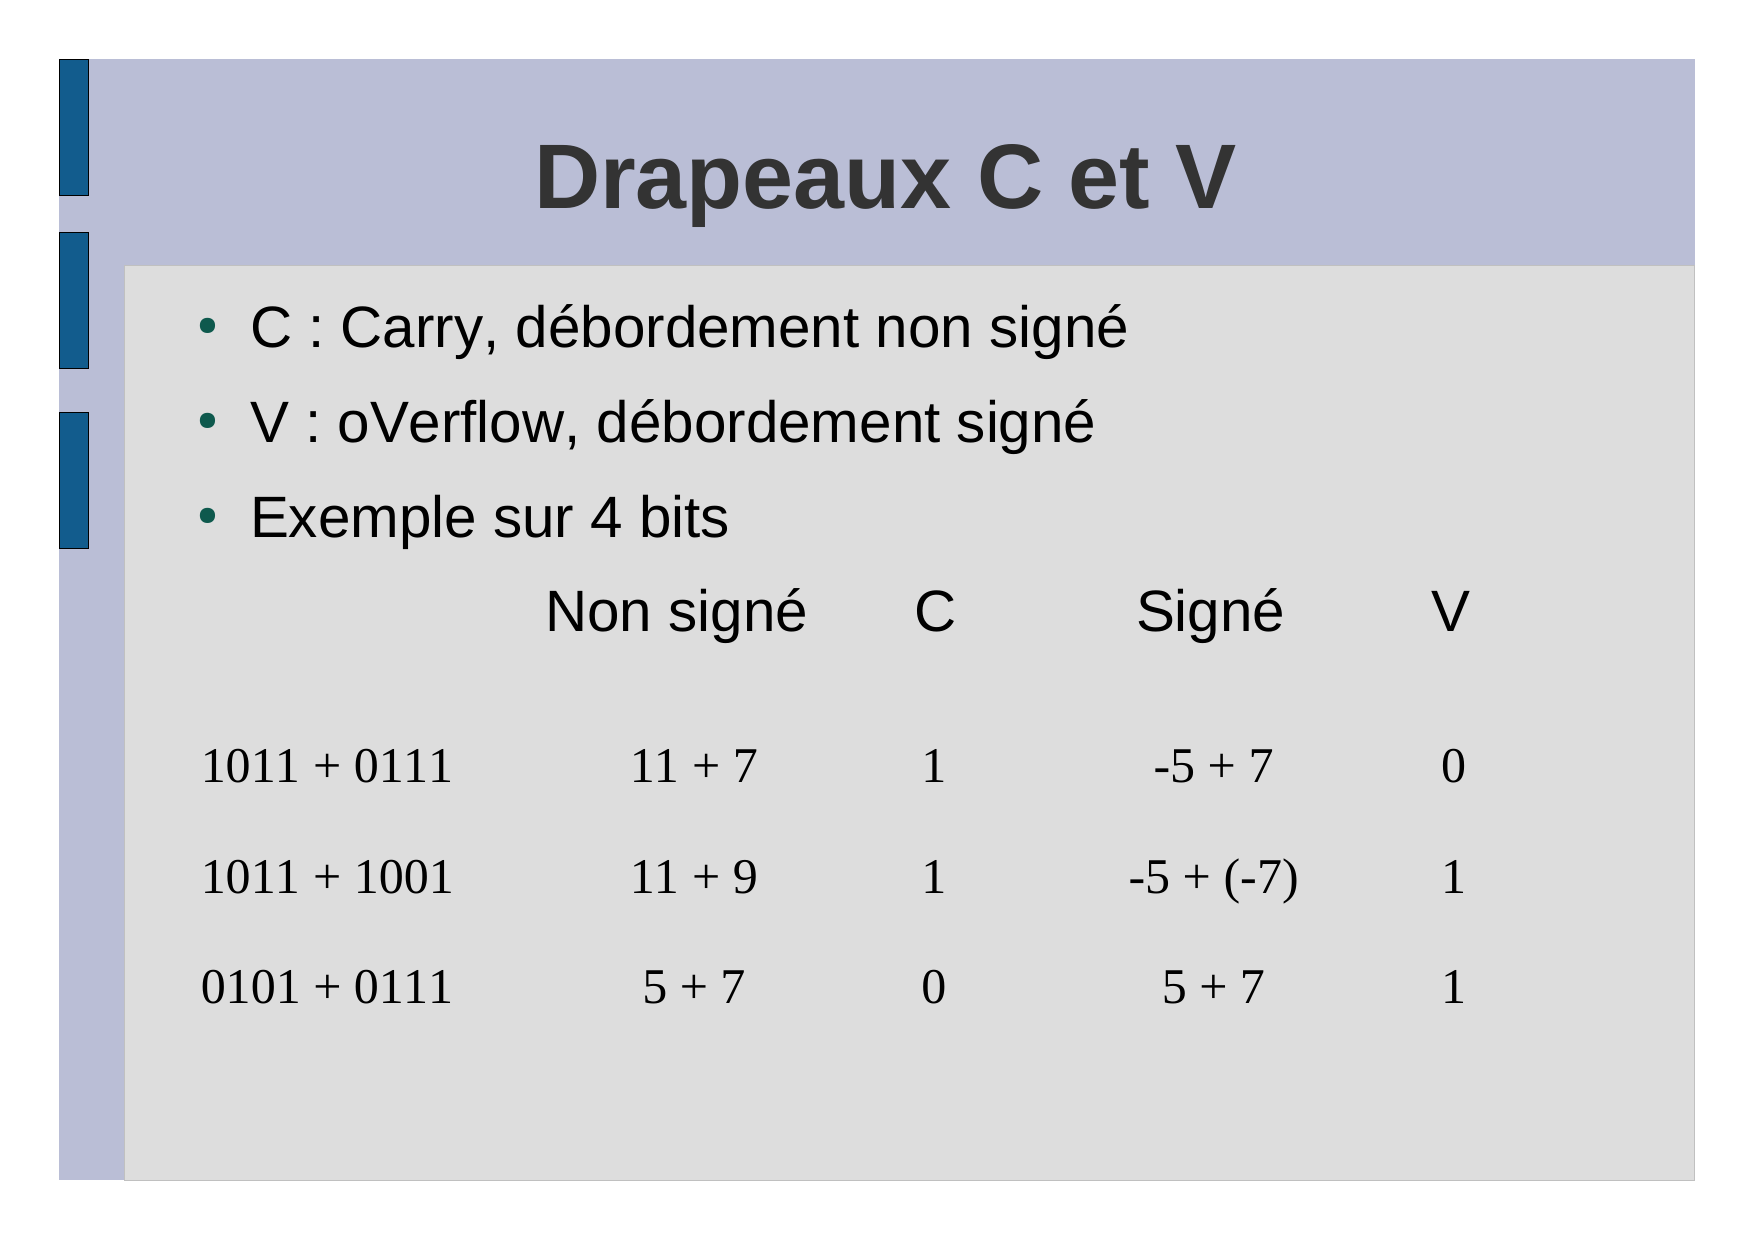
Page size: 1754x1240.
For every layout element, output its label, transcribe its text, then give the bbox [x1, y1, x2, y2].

text_box 1011 + 0111 1011 + 1001 0101 + 0111 [200, 738, 467, 1015]
text_box 1 1 0 [921, 738, 975, 1015]
text_box -5 + 7 -5 + (-7) 5 + 7 [1110, 738, 1317, 1015]
title Drapeaux C et V [118, 88, 1654, 266]
list C : Carry, débordement non signé V : oVerflow, débordement signé Exemple sur 4 bits Non signé C Signé V [179, 295, 1577, 710]
text_box 11 + 7 11 + 9 5 + 7 [590, 738, 798, 1015]
text_box 0 1 1 [1440, 738, 1495, 1015]
